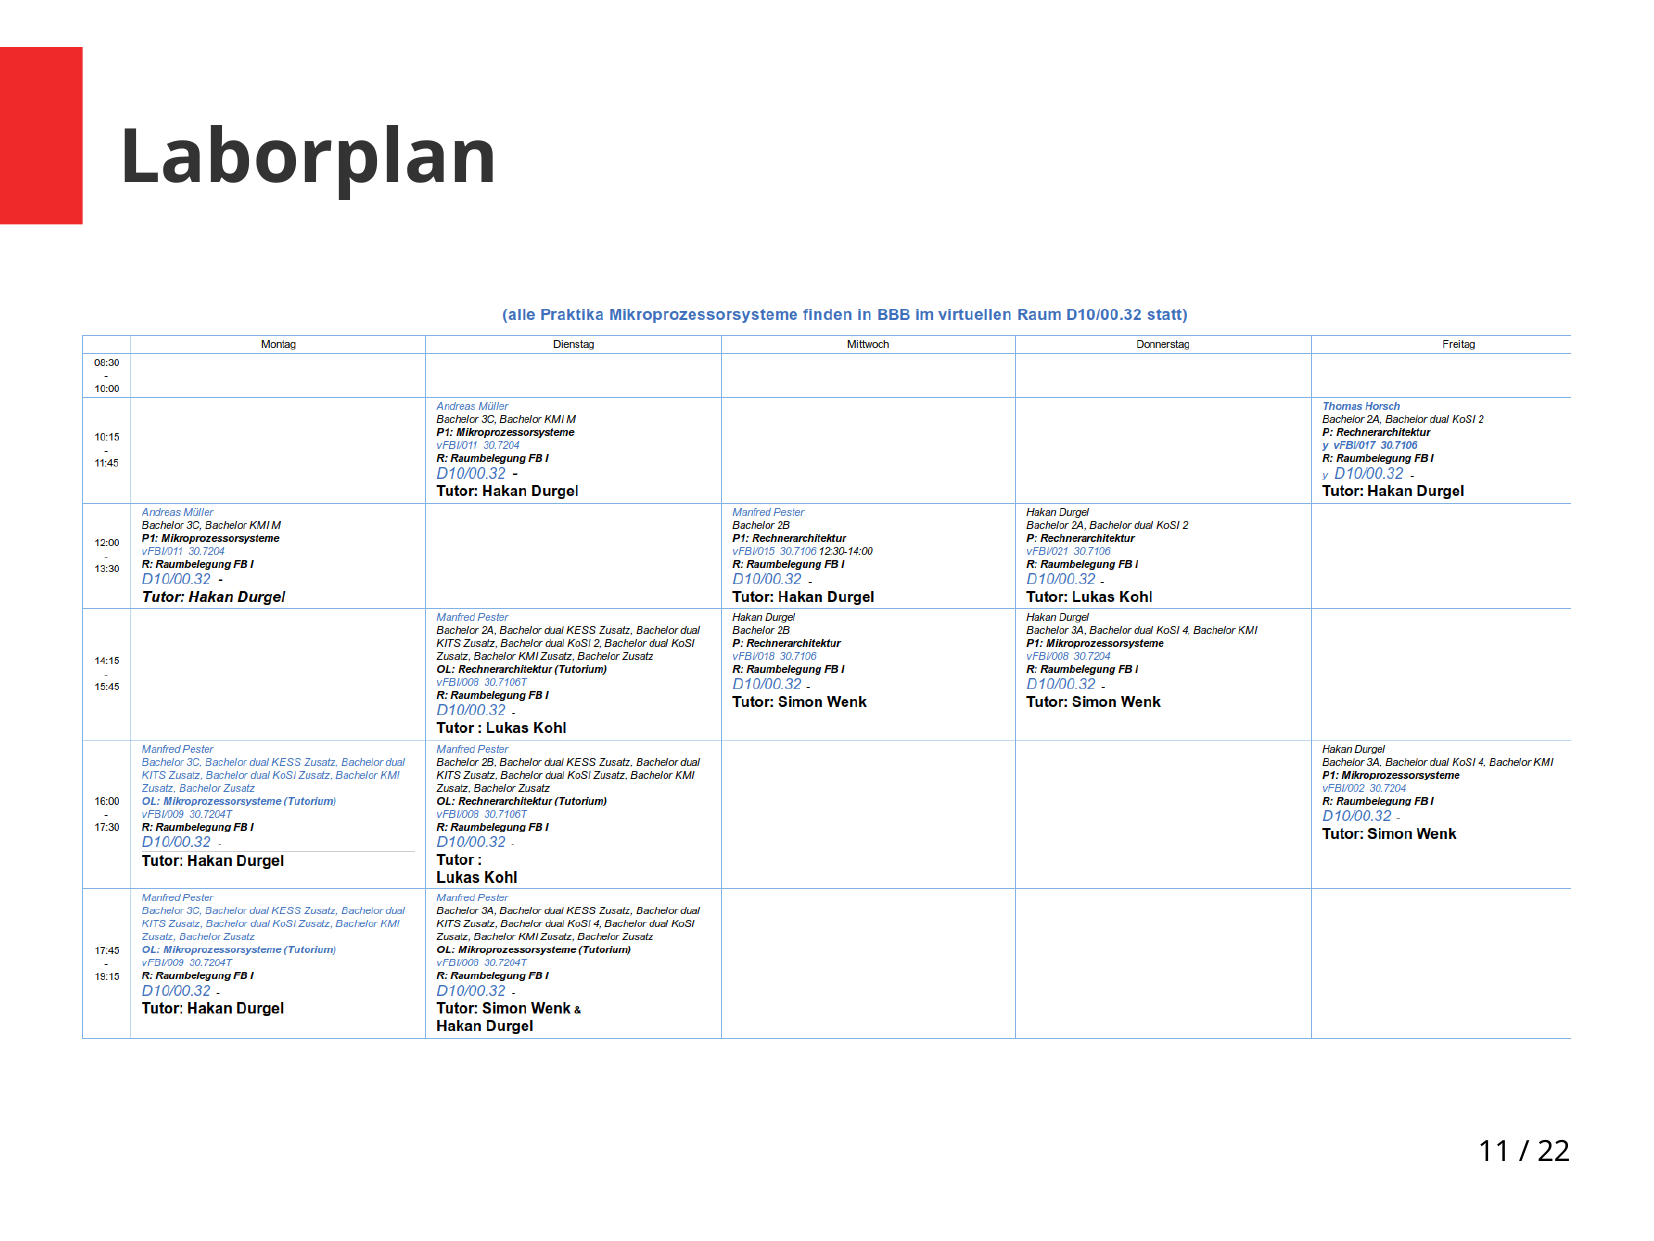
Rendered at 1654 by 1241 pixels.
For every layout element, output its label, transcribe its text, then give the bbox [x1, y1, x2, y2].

picture [79, 297, 1571, 1040]
title Laborplan [118, 49, 1571, 257]
